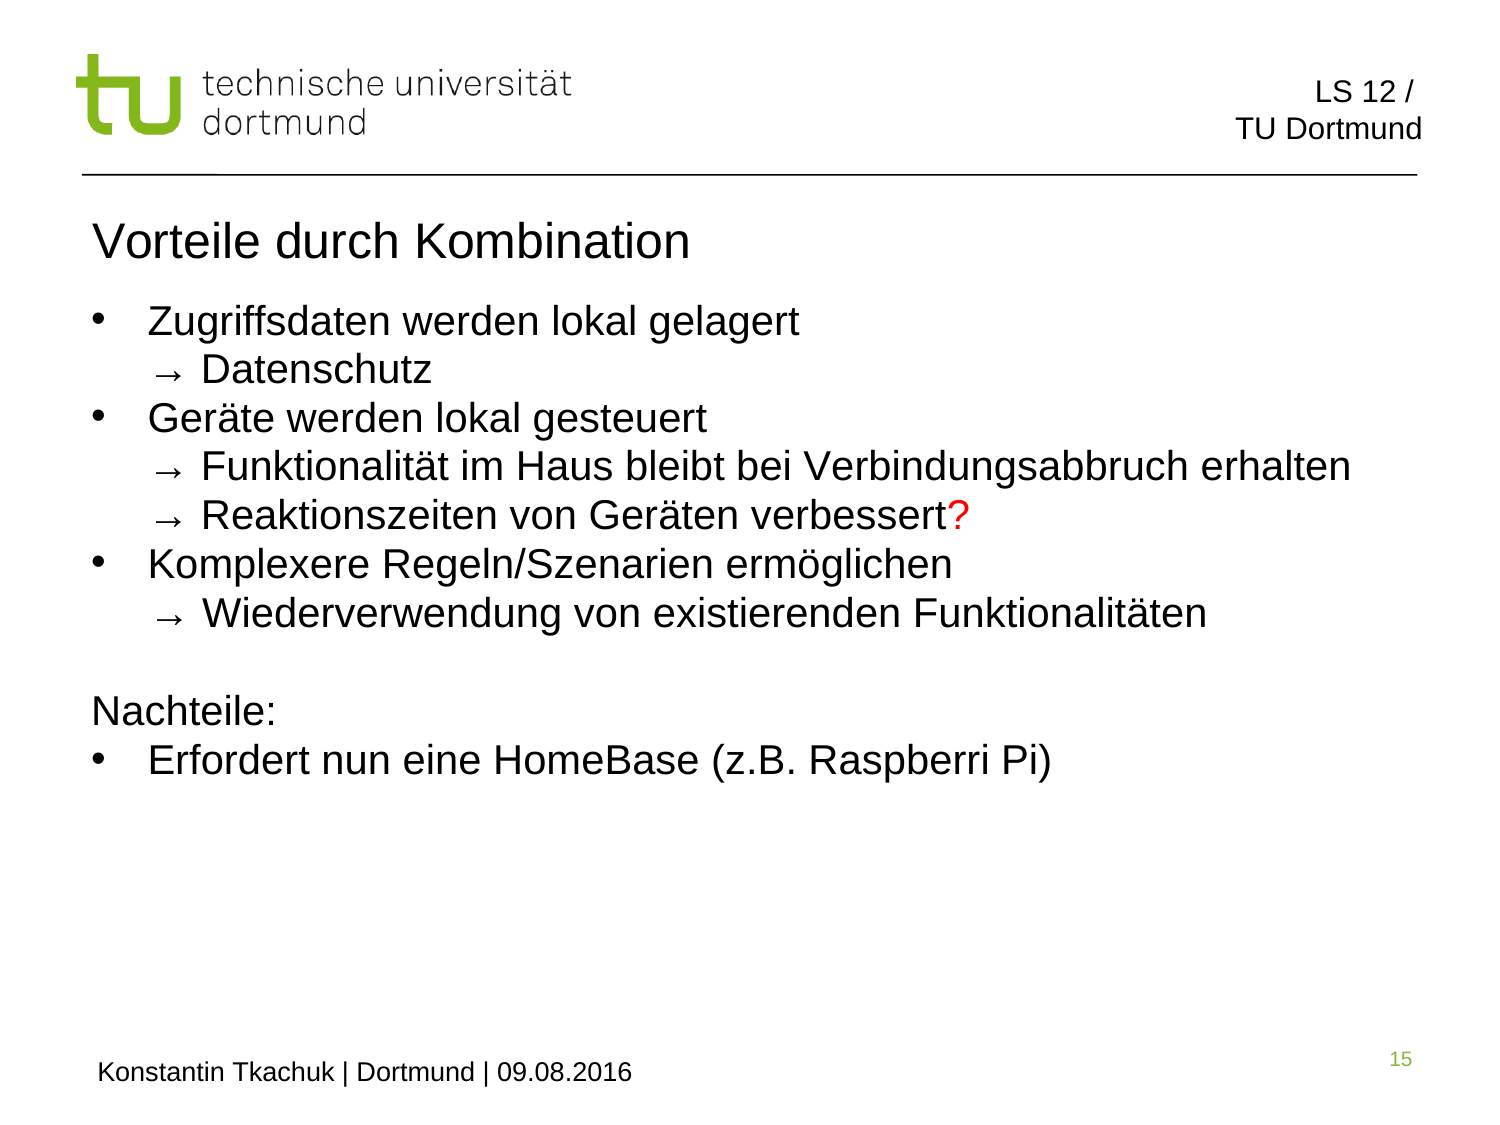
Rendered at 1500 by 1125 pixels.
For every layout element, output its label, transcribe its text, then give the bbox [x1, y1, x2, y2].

list Zugriffsdaten werden lokal gelagert → Datenschutz Geräte werden lokal gesteuert → Funktionalität im Haus bleibt bei Verbindungsabbruch erhalten → Reaktionszeiten von Geräten verbessert? Komplexere Regeln/Szenarien ermöglichen → Wiederverwendung von existierenden Funktionalitäten Nachteile: Erfordert nun eine HomeBase (z.B. Raspberri Pi) [76, 295, 1410, 956]
picture [76, 54, 573, 145]
title Vorteile durch Kombination [77, 183, 1411, 295]
text_box Konstantin Tkachuk | Dortmund | 09.08.2016 [82, 1046, 733, 1083]
